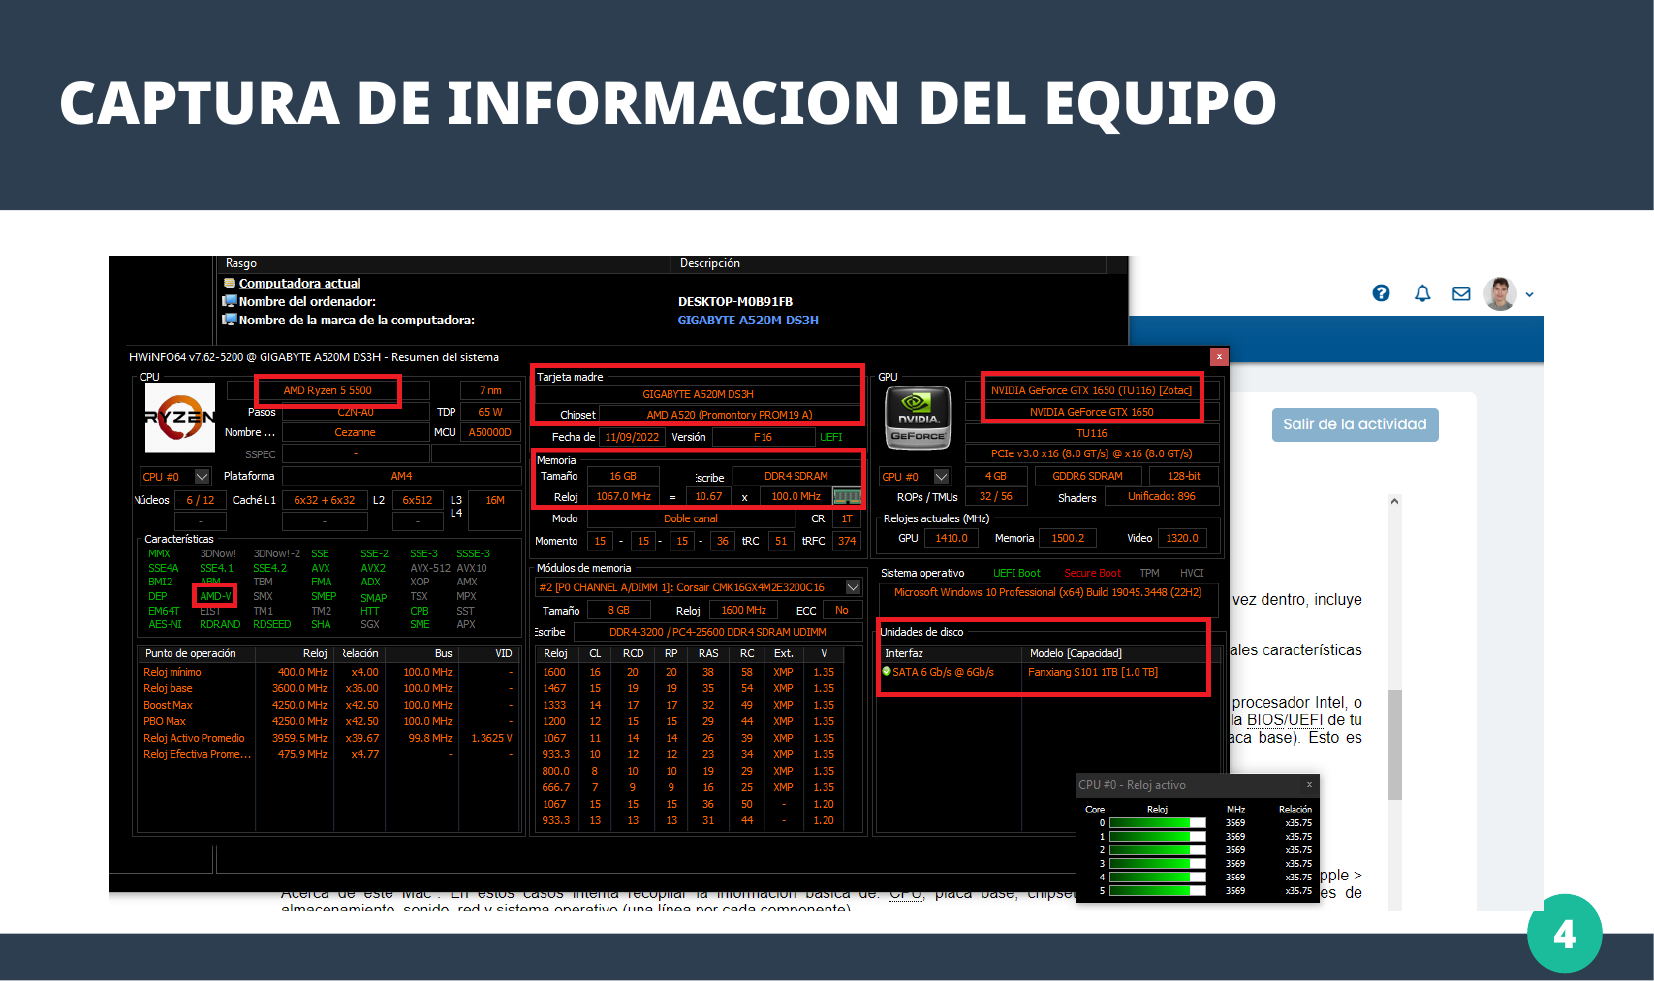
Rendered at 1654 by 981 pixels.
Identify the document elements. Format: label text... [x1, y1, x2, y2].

title CAPTURA DE INFORMACION DEL EQUIPO [59, 38, 1595, 164]
picture [109, 256, 1544, 911]
